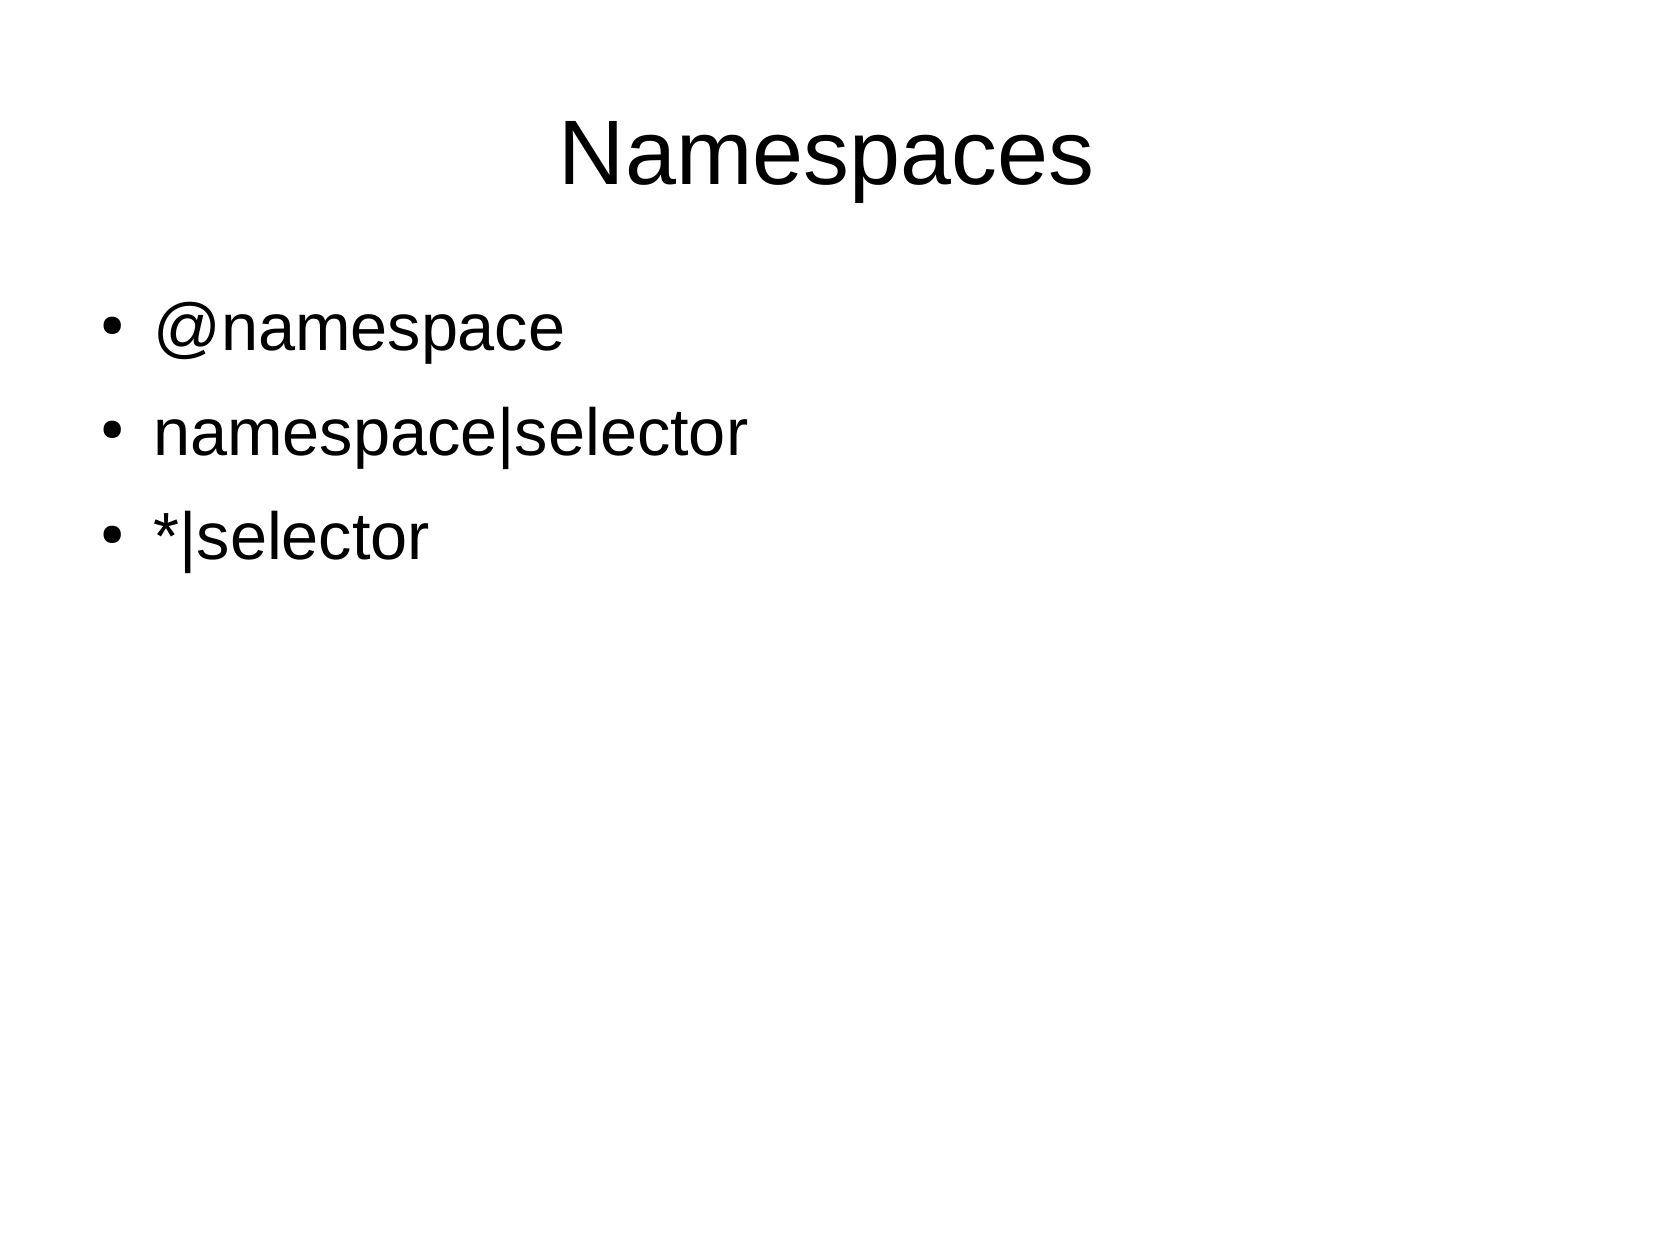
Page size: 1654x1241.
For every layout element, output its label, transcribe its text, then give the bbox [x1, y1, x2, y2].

list @namespace namespace|selector *|selector [82, 290, 1571, 1010]
title Namespaces [82, 49, 1571, 257]
